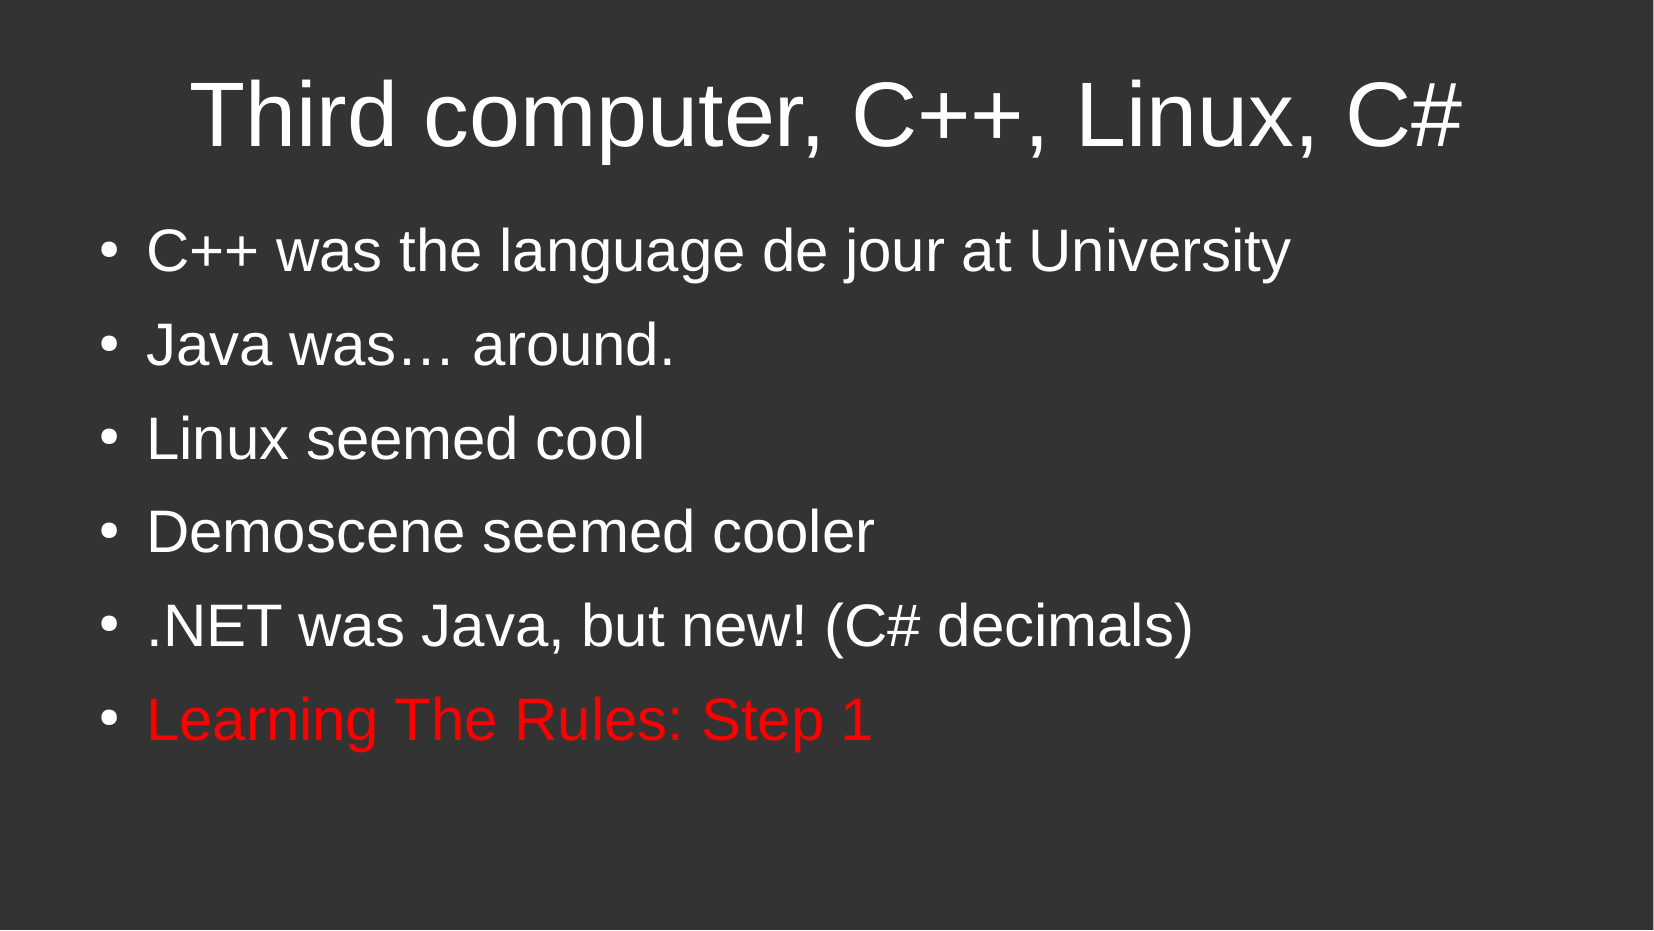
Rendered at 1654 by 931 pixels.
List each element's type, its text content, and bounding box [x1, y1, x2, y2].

list C++ was the language de jour at University Java was… around. Linux seemed cool Demoscene seemed cooler .NET was Java, but new! (C# decimals) Learning The Rules: Step 1 [82, 217, 1571, 758]
title Third computer, C++, Linux, C# [82, 37, 1571, 193]
